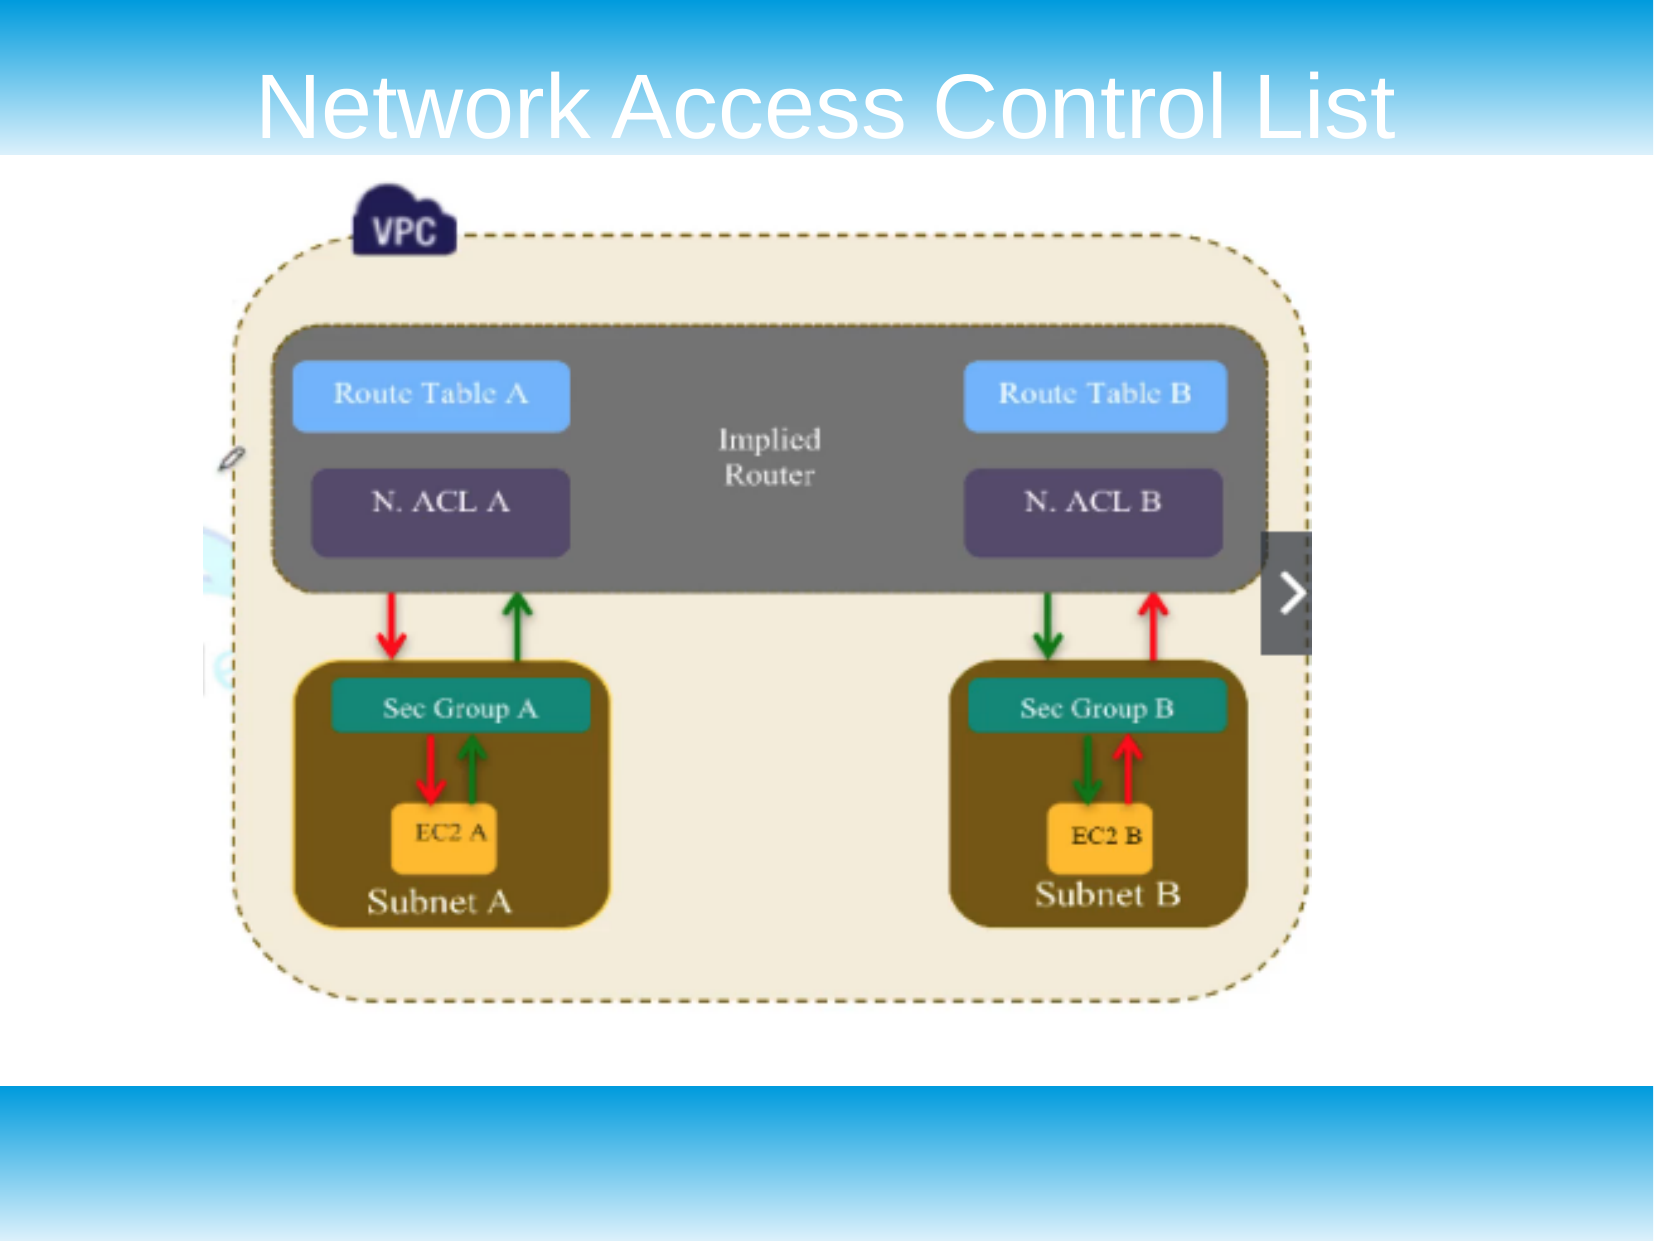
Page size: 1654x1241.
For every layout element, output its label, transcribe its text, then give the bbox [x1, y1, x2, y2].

picture [203, 177, 1312, 1039]
title Network Access Control List [82, 49, 1571, 155]
